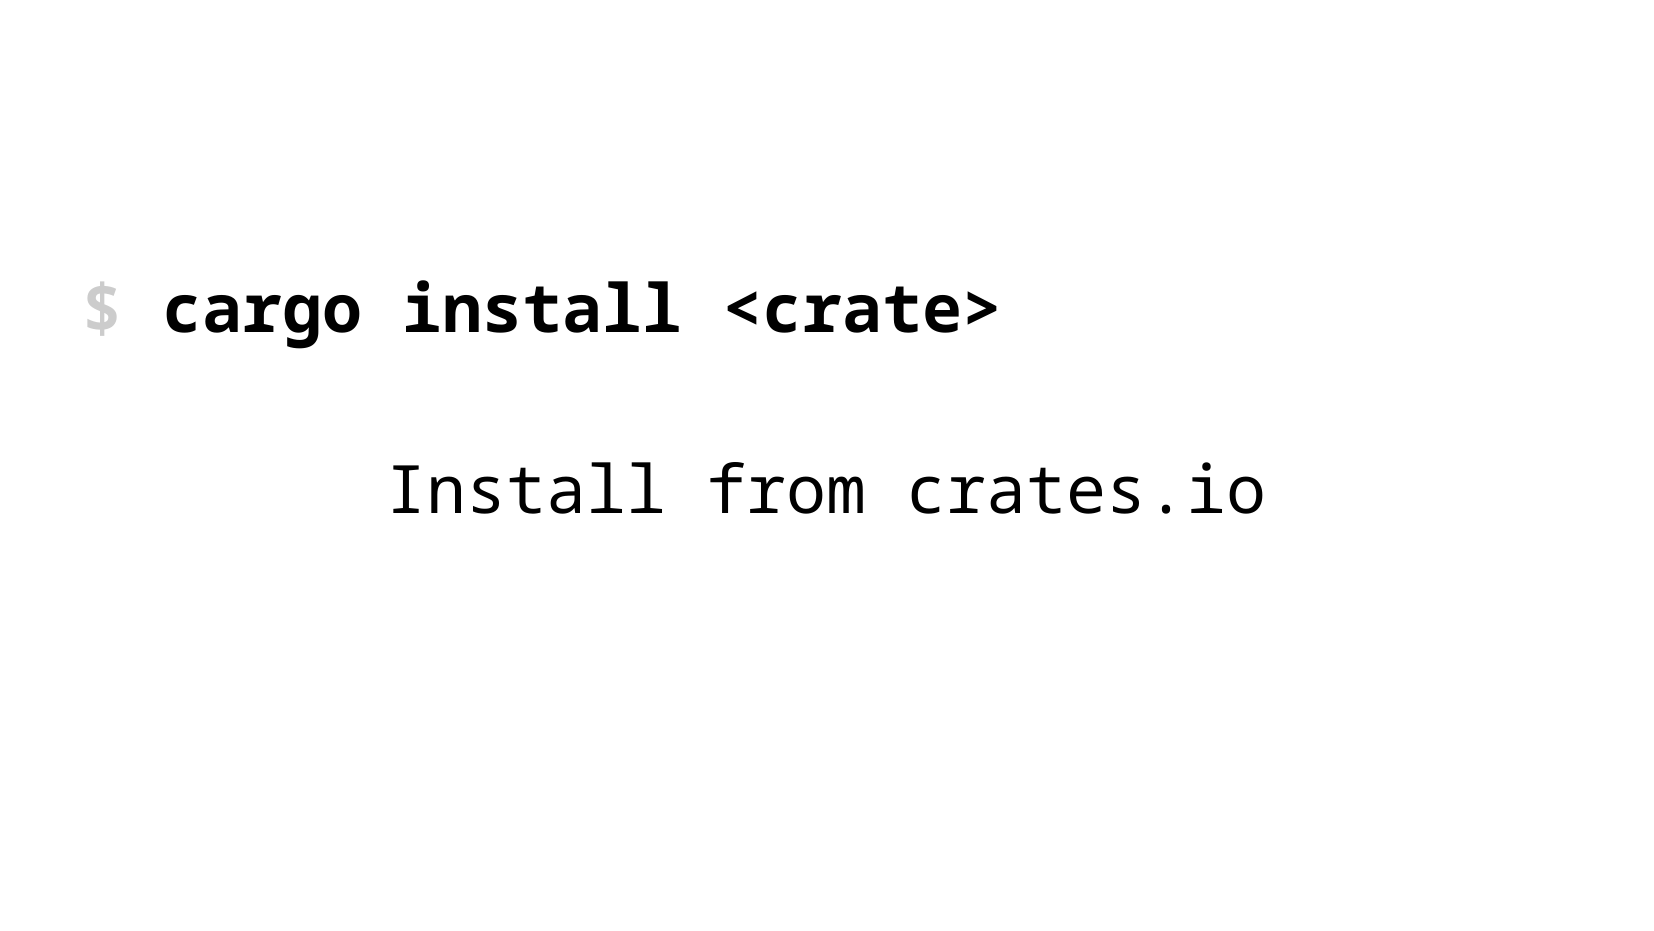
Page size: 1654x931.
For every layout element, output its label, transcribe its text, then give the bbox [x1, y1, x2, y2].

subtitle $ cargo install <crate> Install from crates.io [82, 37, 1571, 758]
